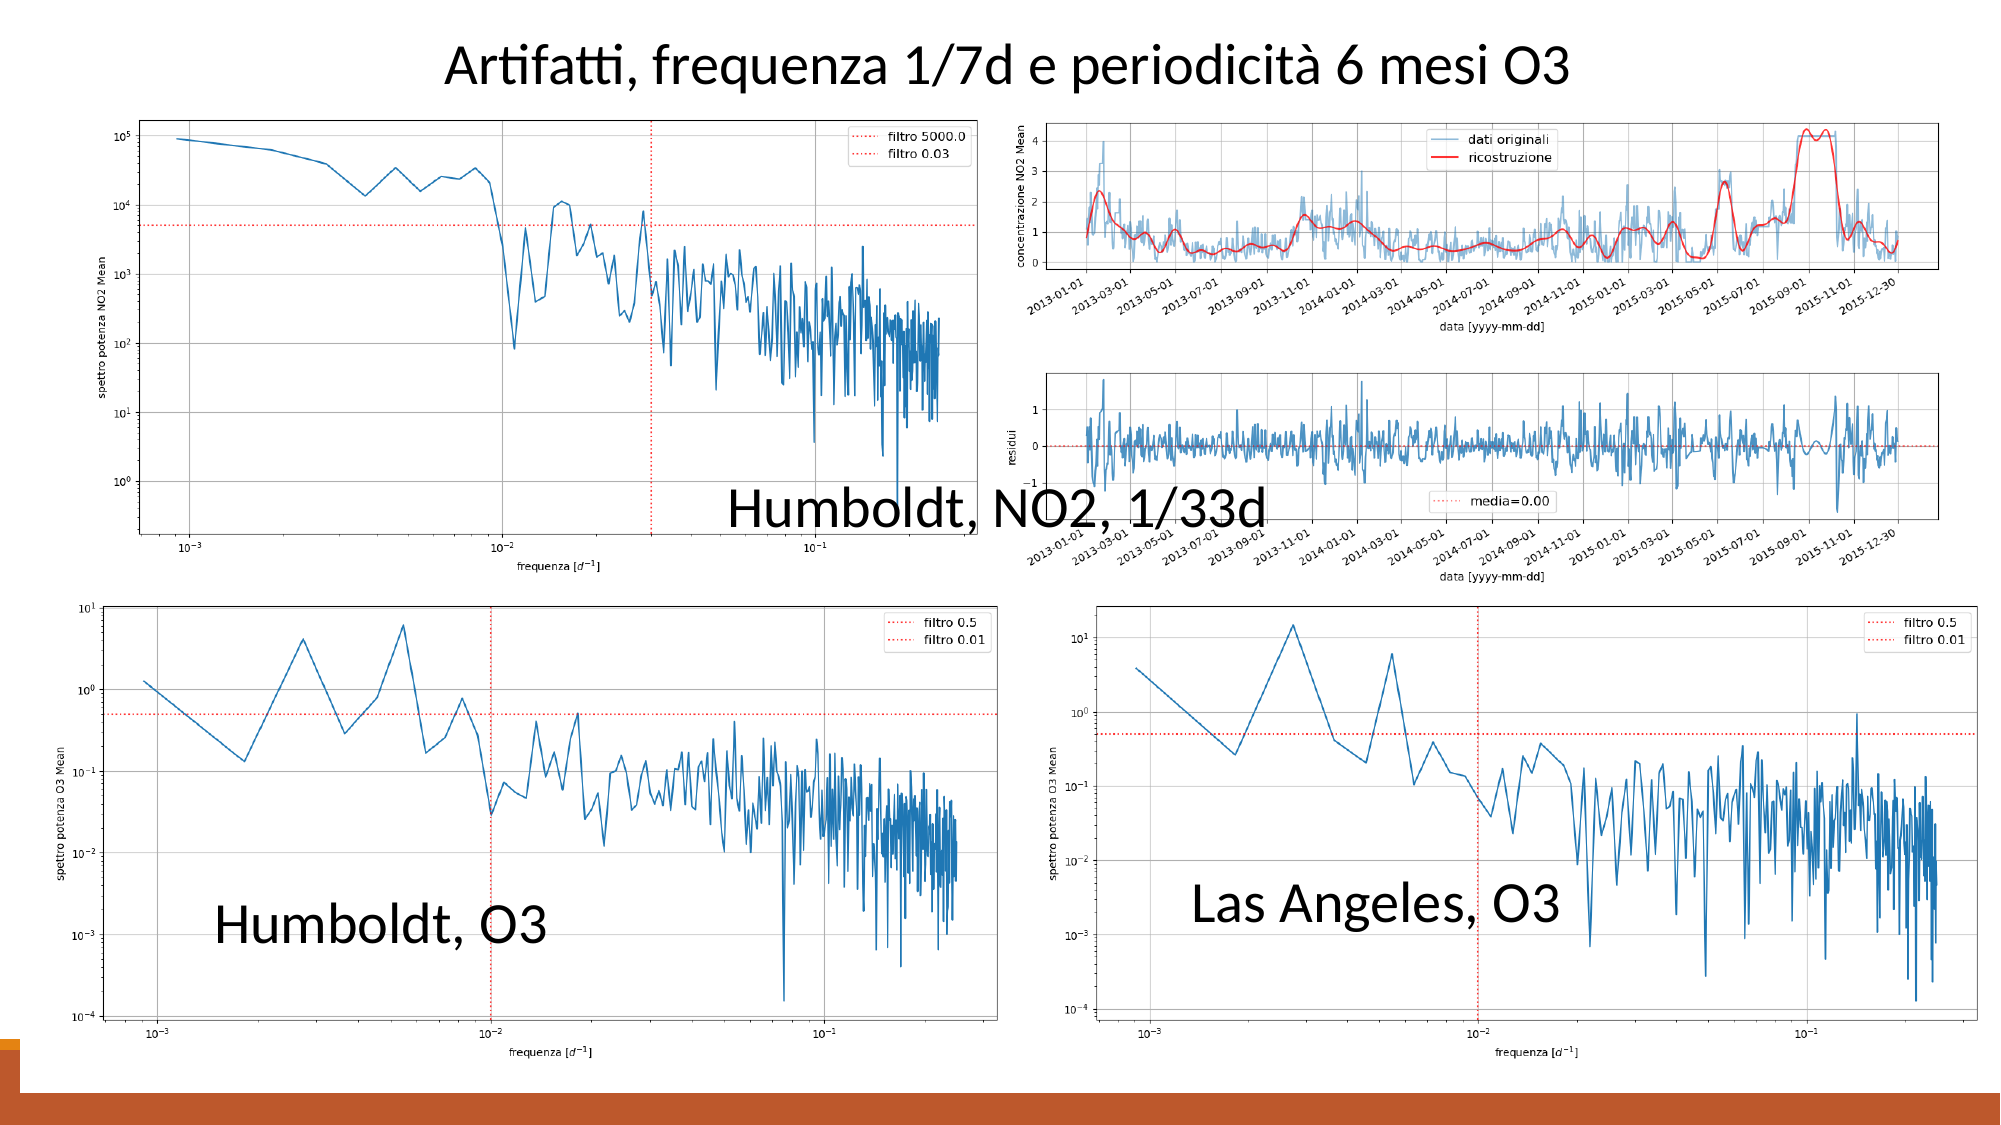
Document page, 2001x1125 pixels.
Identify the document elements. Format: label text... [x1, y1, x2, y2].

text_box Las Angeles, O3 [1176, 856, 1611, 943]
text_box Humboldt, NO2, 1/33d [712, 462, 1370, 548]
text_box Humboldt, O3 [199, 878, 661, 964]
picture [0, 104, 2000, 1093]
text_box Artifatti, frequenza 1/7d e periodicità 6 mesi O3 [429, 18, 1610, 105]
